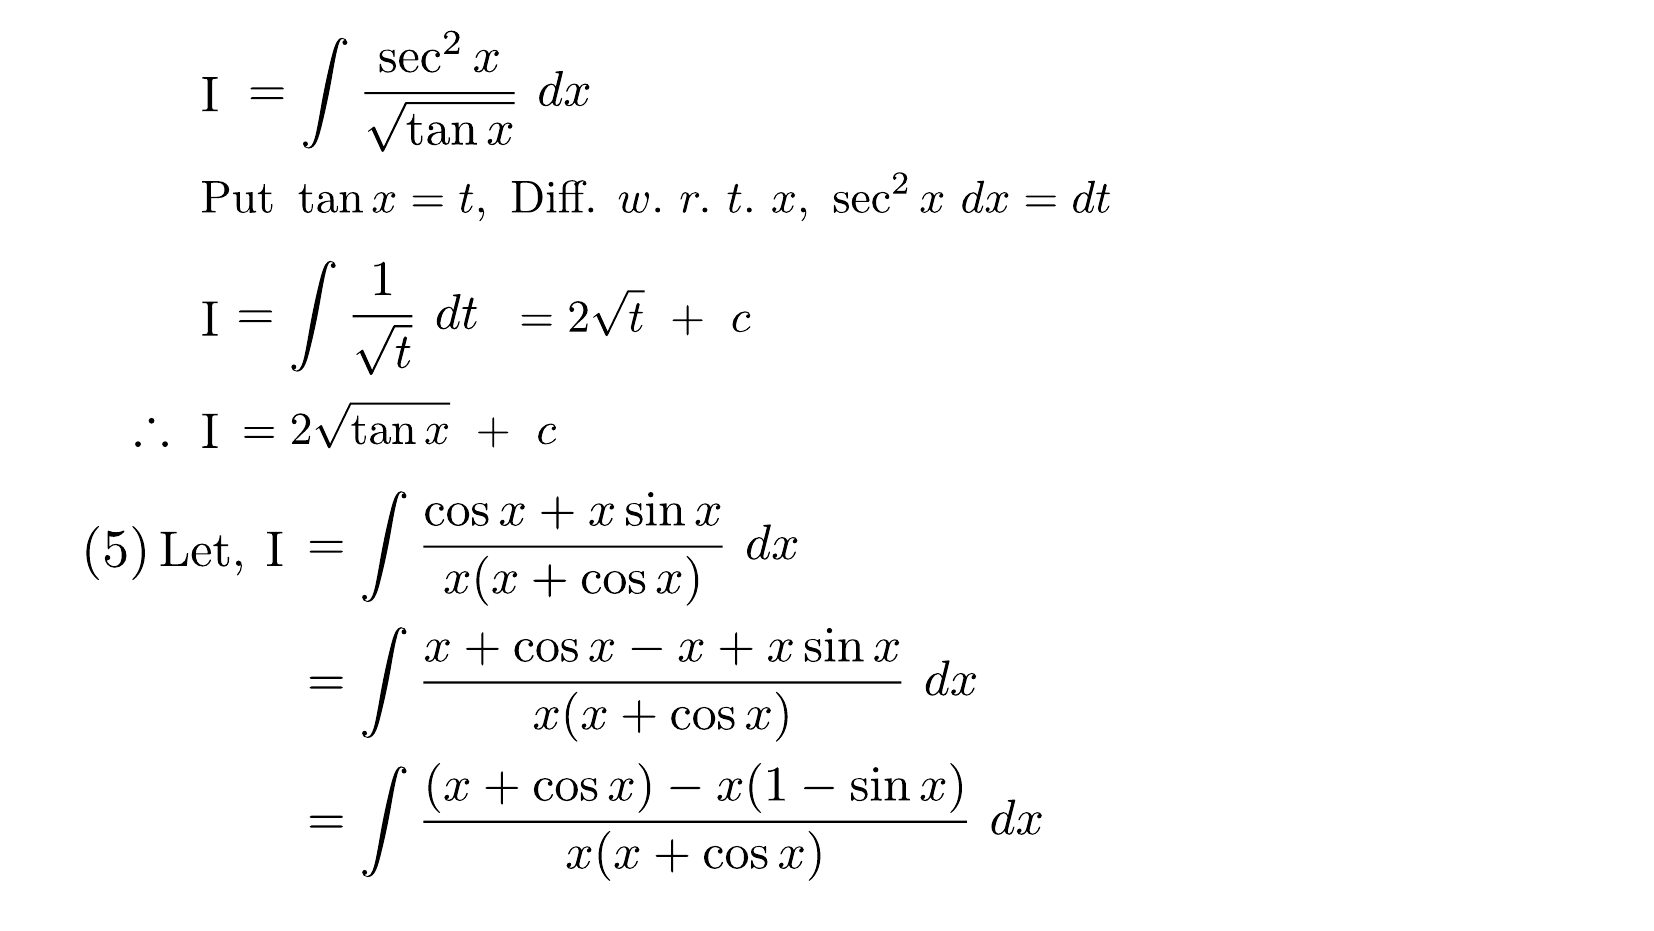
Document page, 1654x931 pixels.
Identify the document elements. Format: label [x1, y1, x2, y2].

text_box [521, 290, 751, 337]
text_box [202, 172, 1111, 222]
text_box [267, 531, 283, 566]
text_box [309, 627, 977, 742]
text_box [238, 260, 478, 376]
text_box [243, 402, 557, 449]
text_box [202, 301, 218, 336]
text_box [250, 30, 590, 152]
text_box [160, 531, 242, 576]
text_box [309, 763, 1042, 881]
text_box [202, 77, 218, 112]
text_box [135, 417, 168, 448]
title [47, 37, 1607, 886]
text_box [202, 413, 218, 448]
text_box [83, 526, 145, 581]
text_box [309, 491, 798, 606]
